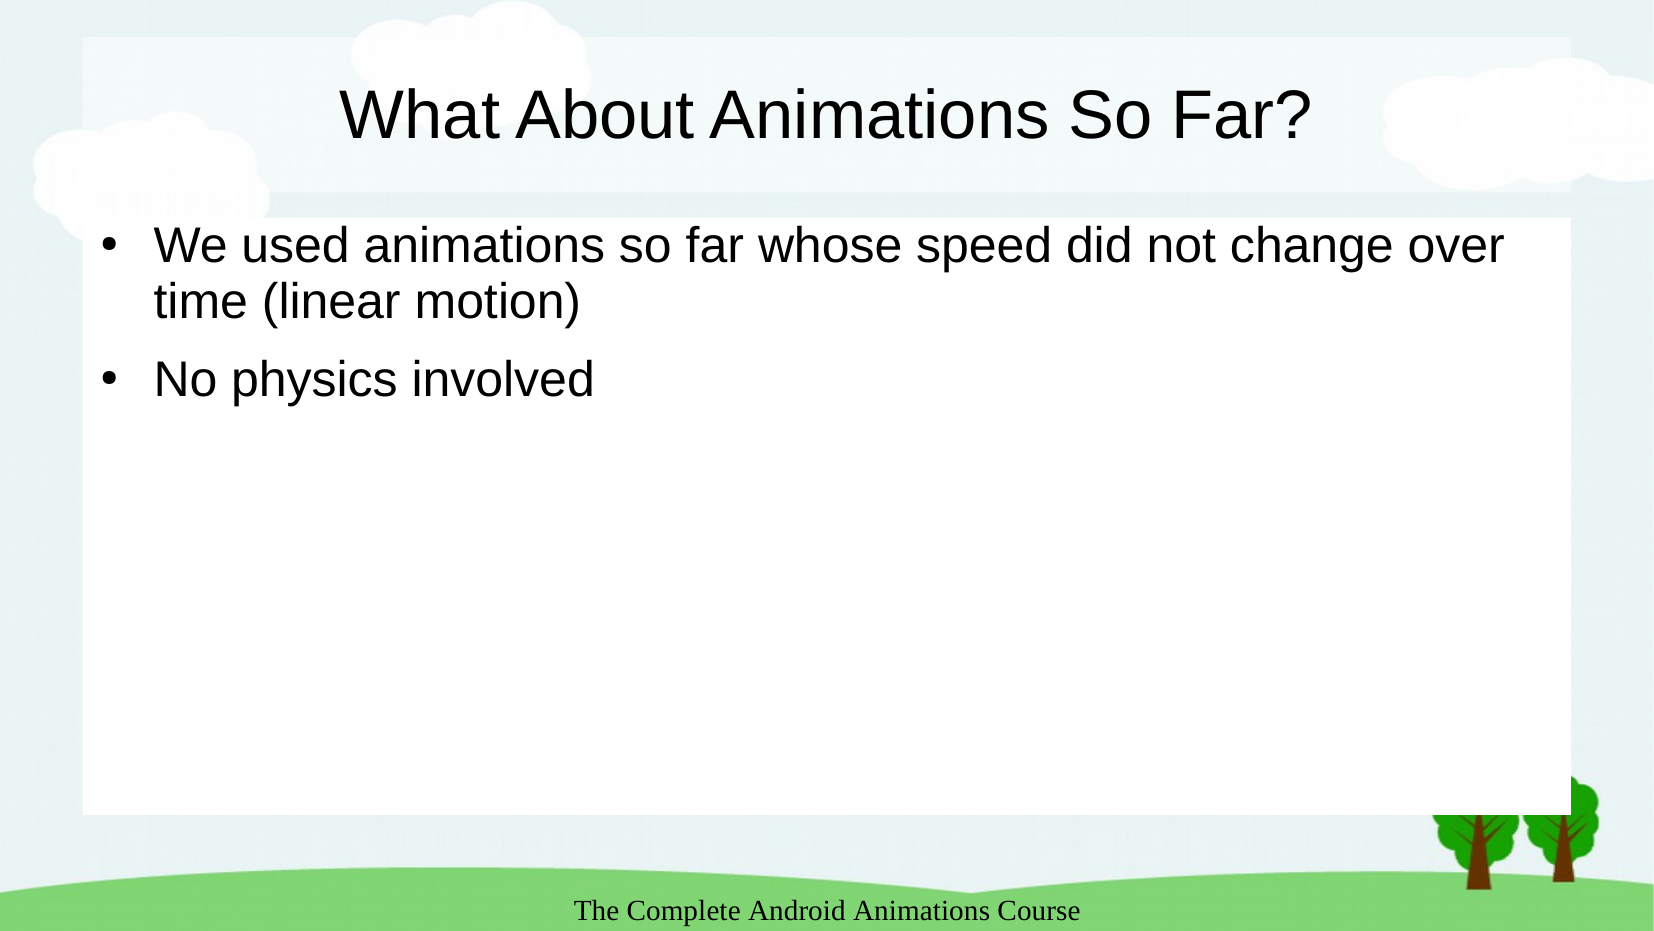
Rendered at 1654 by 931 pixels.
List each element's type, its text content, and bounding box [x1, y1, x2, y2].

picture [0, 0, 1654, 931]
title What About Animations So Far? [82, 37, 1571, 193]
list We used animations so far whose speed did not change over time (linear motion) No physics involved [82, 217, 1571, 815]
